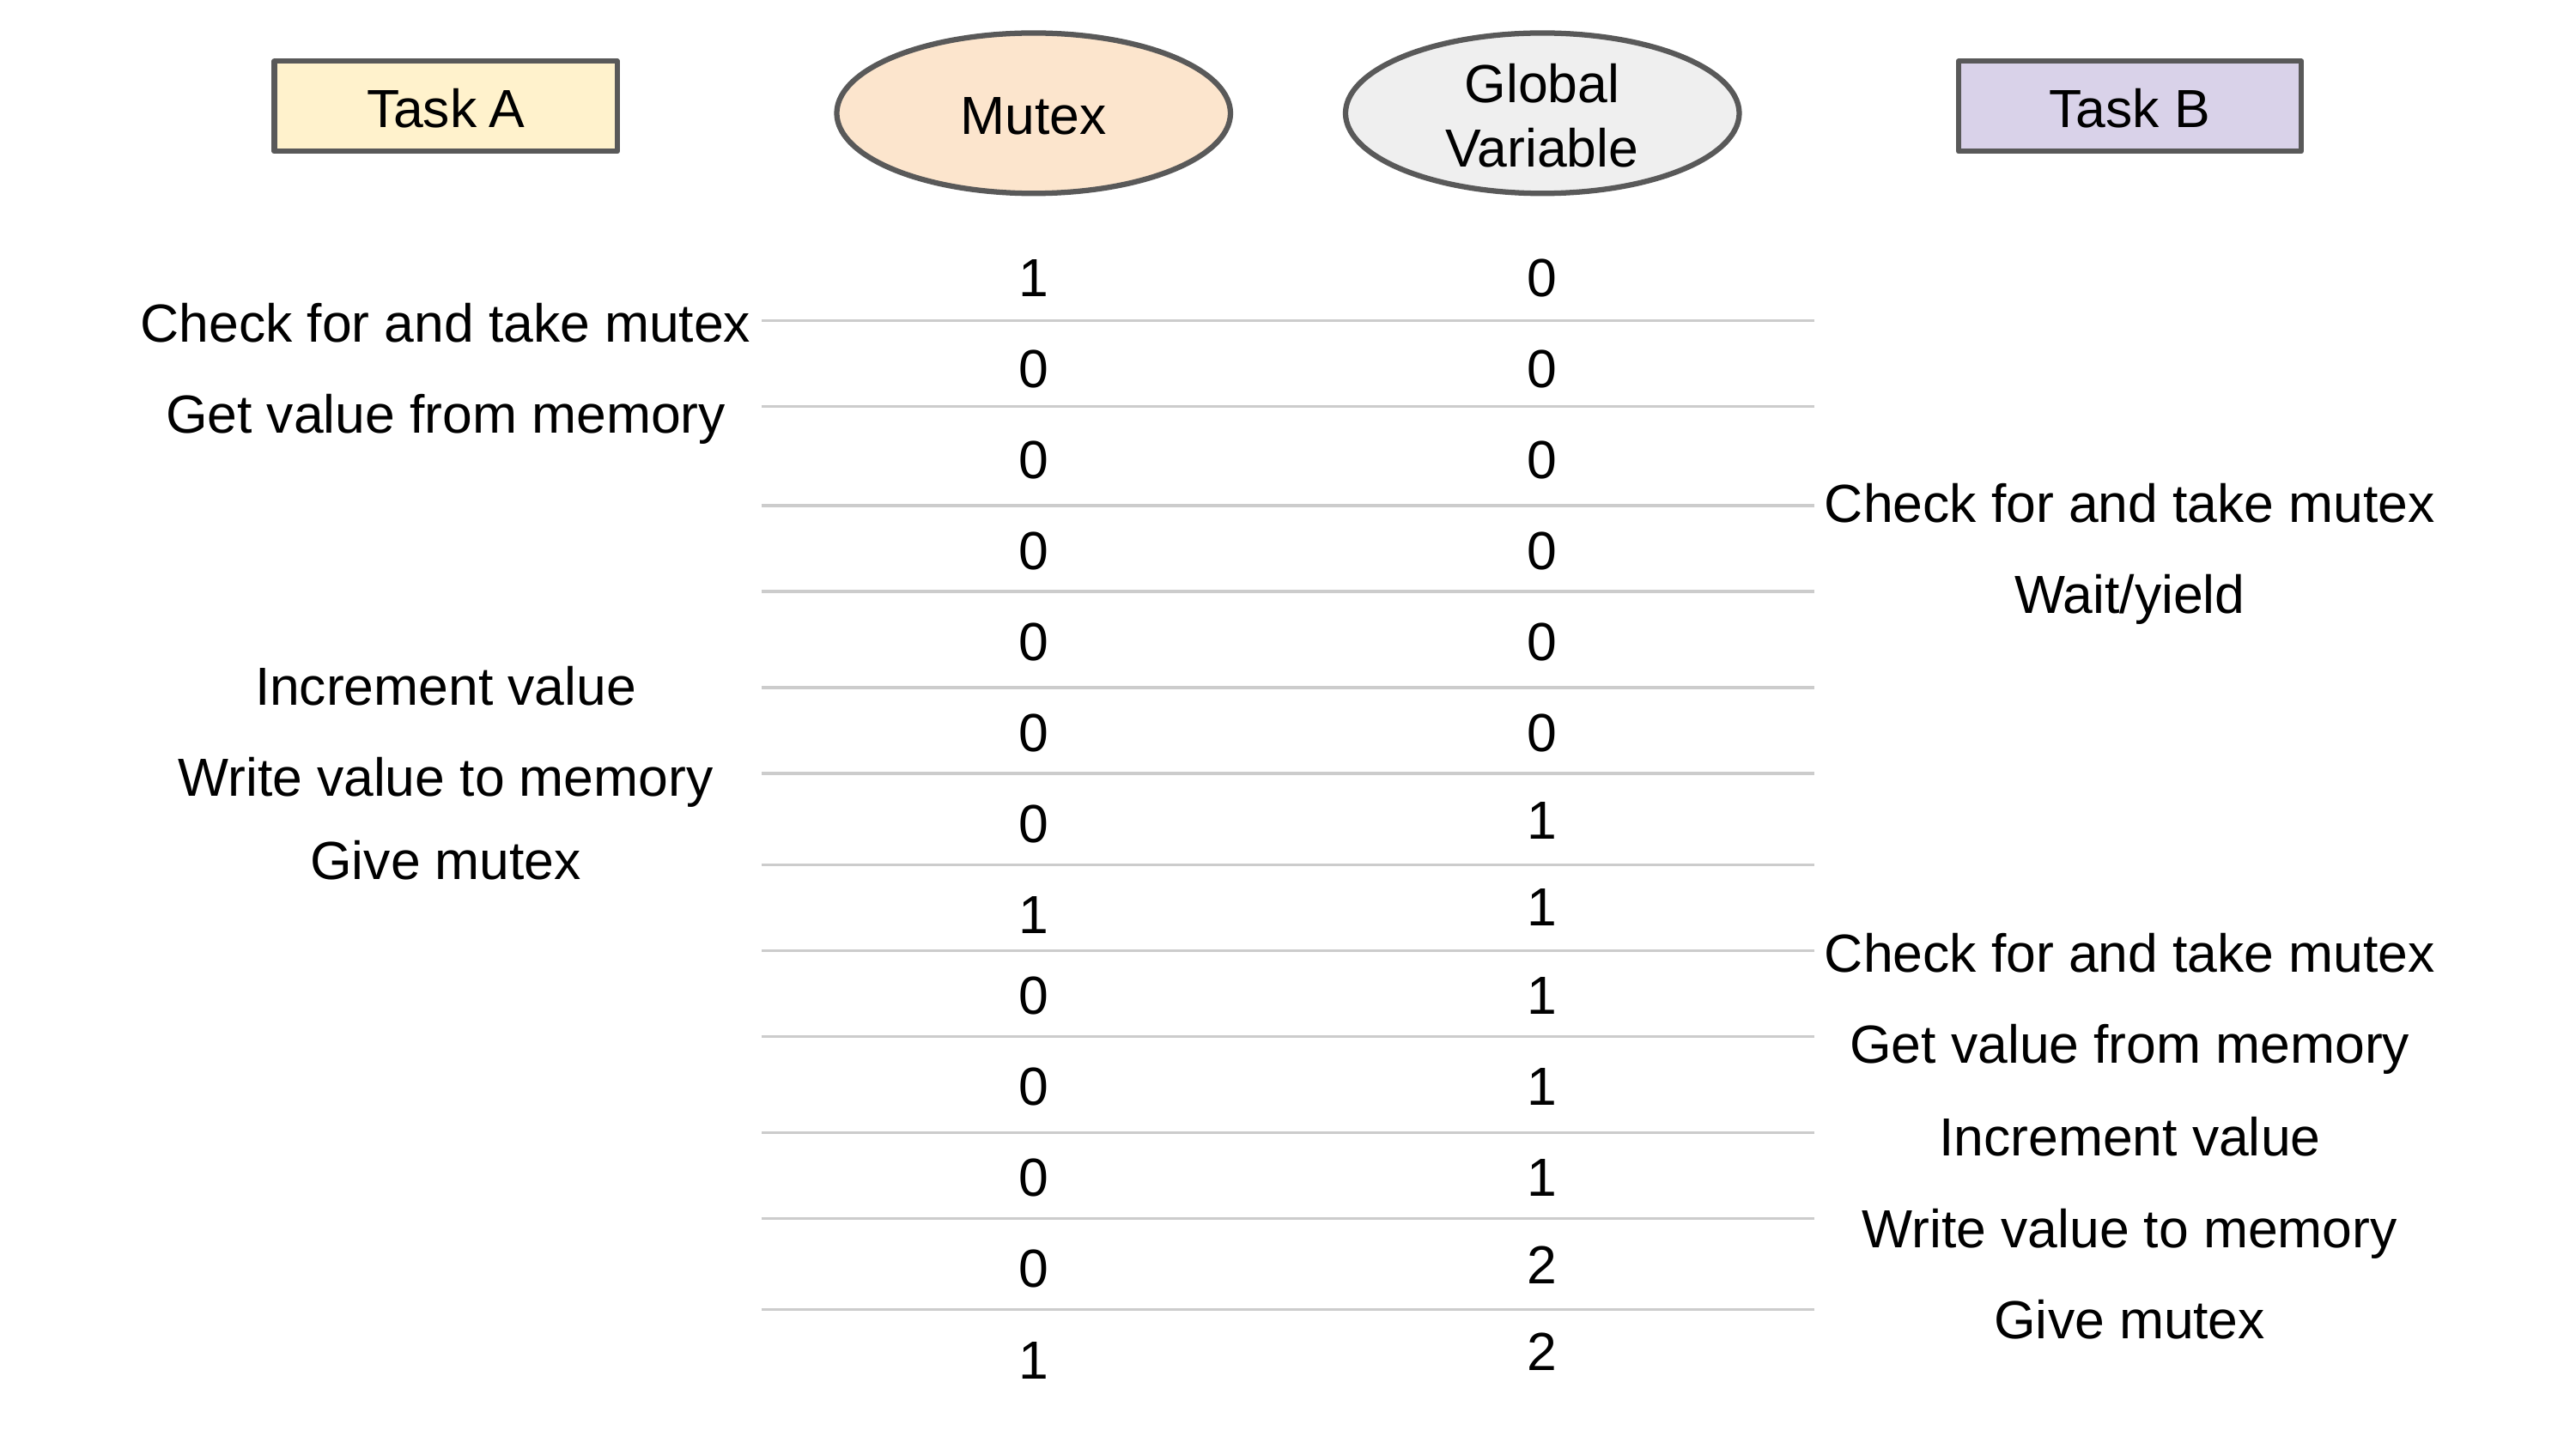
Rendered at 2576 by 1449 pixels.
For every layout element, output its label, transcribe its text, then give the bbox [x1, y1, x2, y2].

text_box Write value to memory [106, 729, 786, 812]
text_box Increment value [106, 638, 786, 729]
text_box 0 [966, 1134, 1102, 1217]
text_box 0 [1474, 229, 1610, 319]
text_box 1 [1474, 1039, 1610, 1130]
text_box Task A [274, 61, 617, 152]
text_box 2 [1474, 1304, 1610, 1395]
text_box Task B [1958, 61, 2302, 152]
text_box 0 [966, 507, 1102, 590]
text_box 1 [966, 229, 1102, 319]
text_box 1 [966, 867, 1102, 948]
text_box Give mutex [106, 812, 786, 903]
text_box 0 [1474, 594, 1610, 685]
text_box Global Variable [1346, 33, 1740, 194]
text_box 2 [1474, 1216, 1610, 1304]
text_box 1 [966, 1312, 1102, 1403]
text_box Check for and take mutex [1790, 456, 2470, 547]
text_box Check for and take mutex [1790, 906, 2470, 997]
text_box 0 [1474, 689, 1610, 772]
text_box 0 [1474, 411, 1610, 502]
text_box 0 [966, 1039, 1102, 1130]
text_box Mutex [836, 33, 1230, 194]
text_box 0 [1474, 408, 1610, 411]
text_box Give mutex [1790, 1272, 2470, 1363]
text_box 0 [966, 1221, 1102, 1308]
text_box 0 [966, 689, 1102, 772]
text_box 1 [1474, 1134, 1610, 1216]
text_box Increment value [1790, 1088, 2470, 1179]
text_box 0 [966, 776, 1102, 864]
text_box 0 [1474, 322, 1610, 405]
text_box Get value from memory [106, 366, 786, 457]
text_box Check for and take mutex [106, 275, 786, 366]
text_box 0 [966, 408, 1102, 411]
text_box 1 [1474, 948, 1610, 1035]
text_box 0 [1474, 507, 1610, 590]
text_box Wait/yield [1790, 547, 2470, 638]
text_box 0 [966, 593, 1102, 684]
text_box 0 [966, 948, 1102, 1035]
text_box 1 [1474, 859, 1610, 948]
text_box 0 [966, 322, 1102, 405]
text_box Get value from memory [1790, 997, 2470, 1088]
text_box Write value to memory [1790, 1181, 2470, 1272]
text_box 0 [966, 411, 1102, 502]
text_box 1 [1474, 772, 1610, 859]
